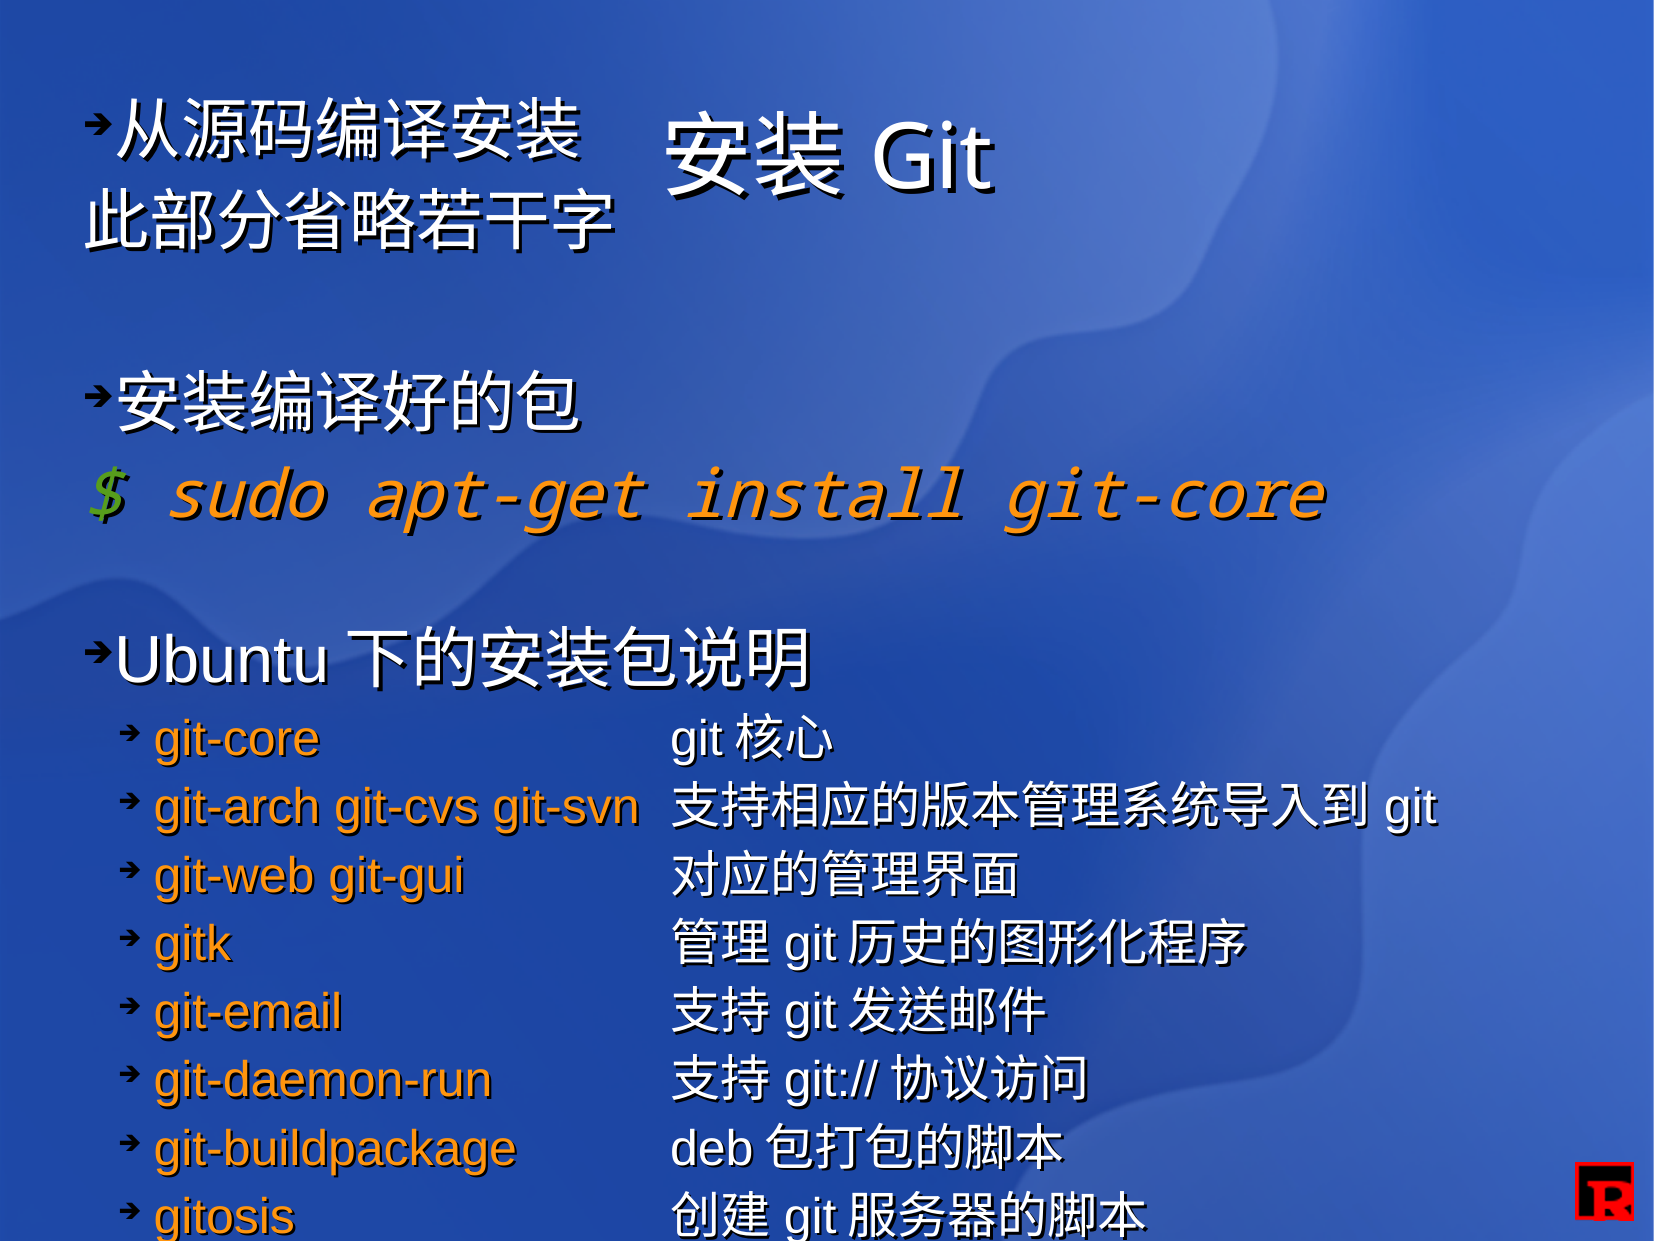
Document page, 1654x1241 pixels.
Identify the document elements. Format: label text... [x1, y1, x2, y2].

picture [0, 0, 1654, 1241]
subtitle 从源码编译安装 此部分省略若干字 安装编译好的包 $ sudo apt-get install git-core Ubuntu下的安装包说明 git-core git核心 git-arch git-cvs git-svn 支持相应的版本管理系统导入到git git-web git-gui 对应的管理界面 gitk 管理git历史的图形化程序 git-email 支持git发送邮件 git-daemon-run 支持git://协议访问 git-buildpackage deb包打包的脚本 gitosis 创建git服务器的脚本 git-doc 有关git的文档 [82, 166, 1571, 1233]
title 安装Git [82, 49, 1571, 166]
picture [178, 1233, 803, 1241]
